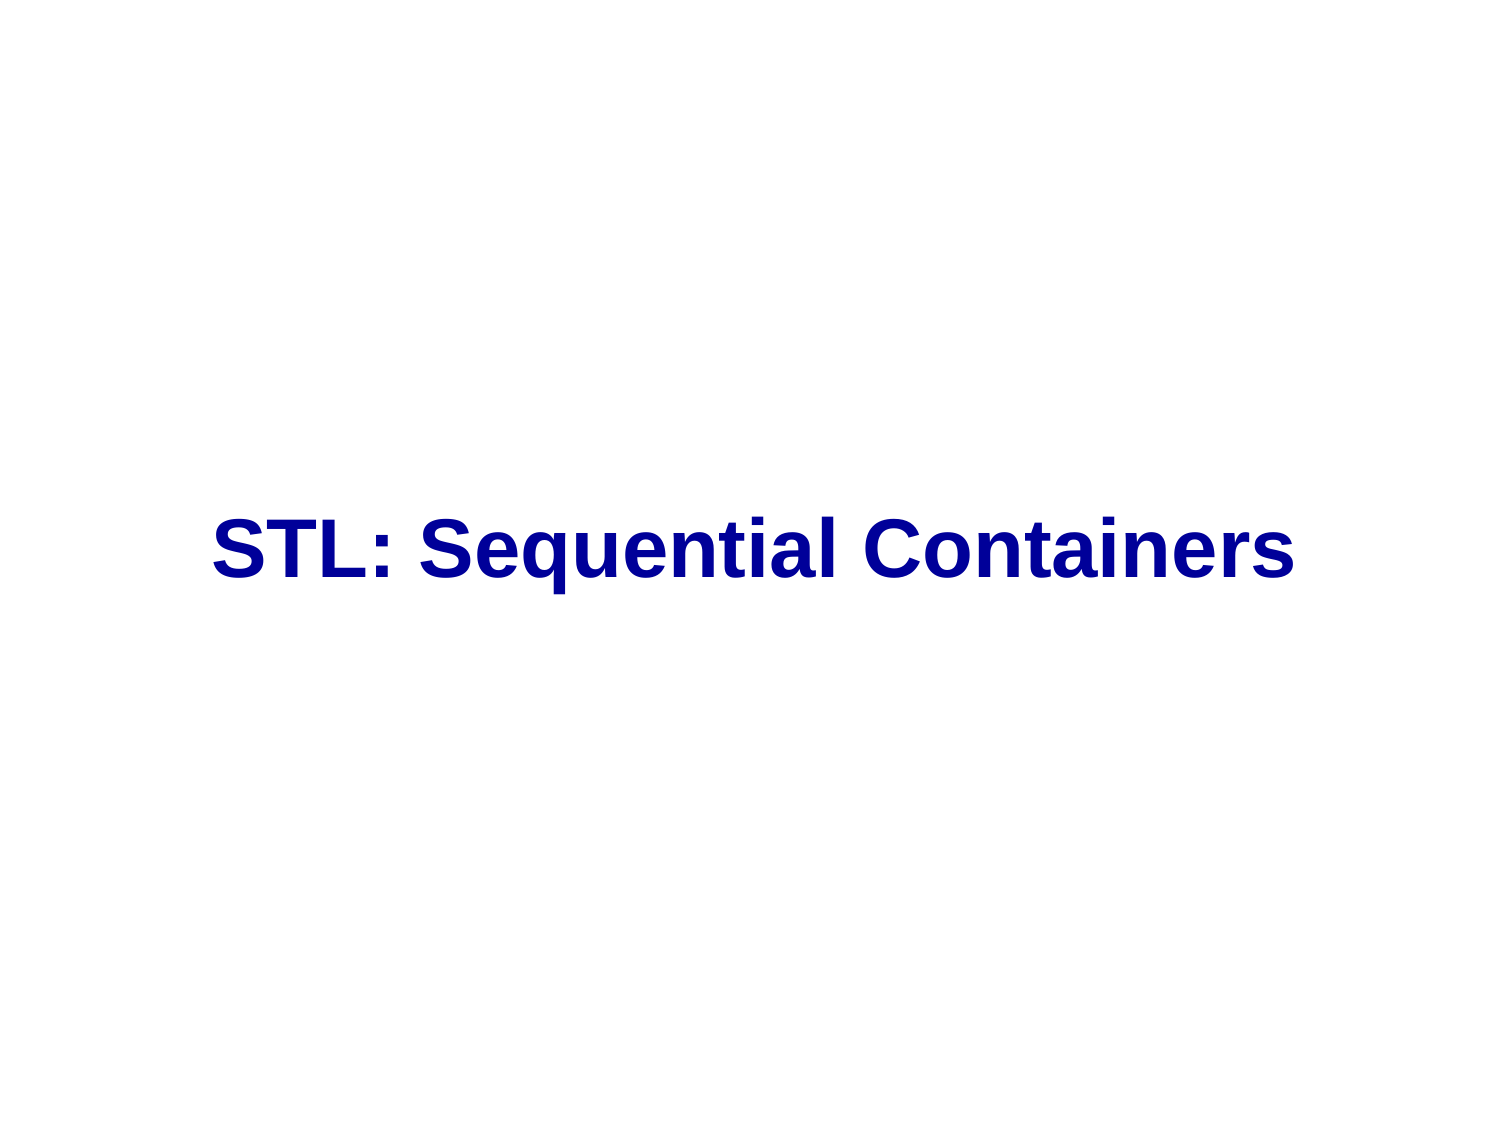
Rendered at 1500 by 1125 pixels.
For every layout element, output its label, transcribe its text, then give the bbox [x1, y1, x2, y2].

title STL: Sequential Containers [120, 442, 1389, 646]
